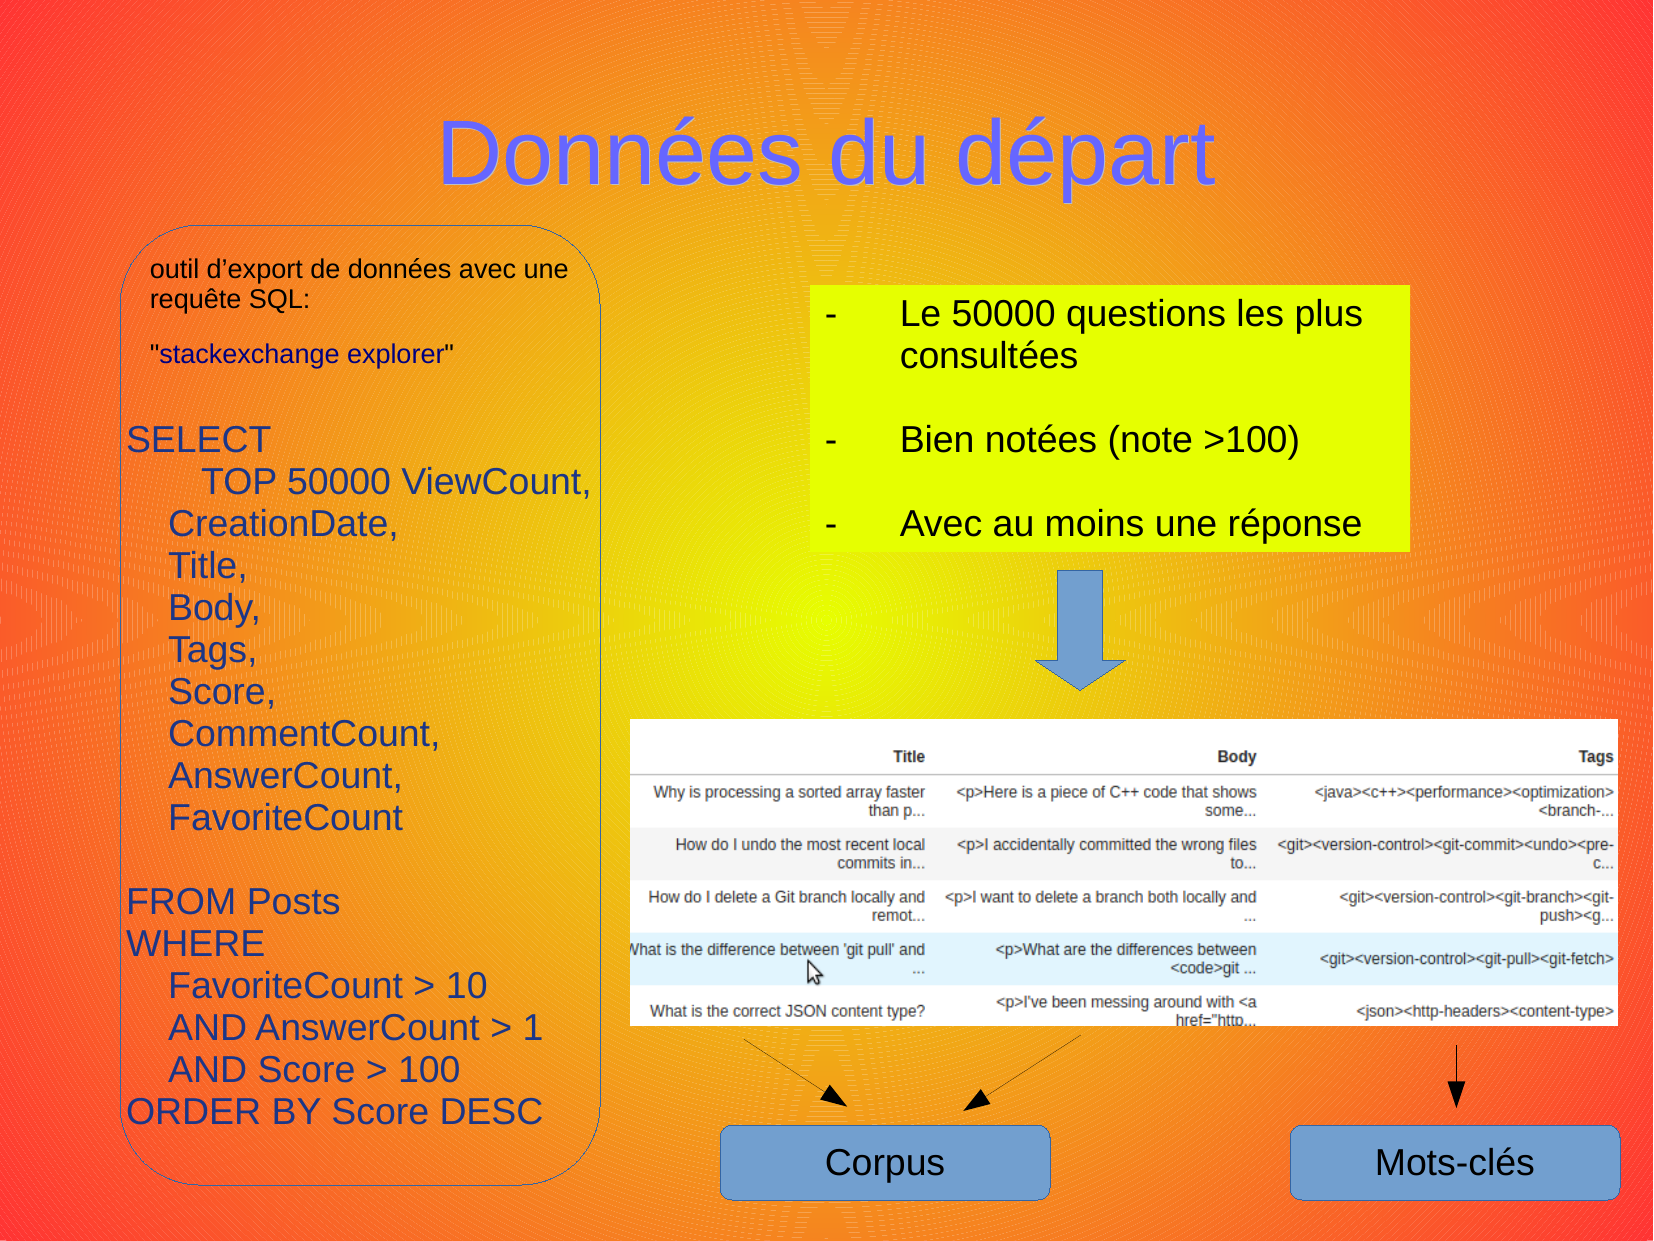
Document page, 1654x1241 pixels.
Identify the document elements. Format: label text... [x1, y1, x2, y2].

text_box Mots-clés [1290, 1125, 1621, 1201]
text_box Corpus [720, 1125, 1051, 1201]
title Données du départ [82, 49, 1571, 257]
text_box outil d’export de données avec une requête SQL: "stackexchange explorer" [135, 246, 649, 378]
text_box - Le 50000 questions les plus consultées - Bien notées (note >100) - Avec au moins une réponse [810, 285, 1411, 552]
picture [630, 719, 1618, 1026]
text_box SELECT TOP 50000 ViewCount, CreationDate, Title, Body, Tags, Score, CommentCount, AnswerCount, FavoriteCount FROM Posts WHERE FavoriteCount > 10 AND AnswerCount > 1 AND Score > 100 ORDER BY Score DESC [111, 411, 608, 1141]
text_box [1035, 570, 1126, 691]
